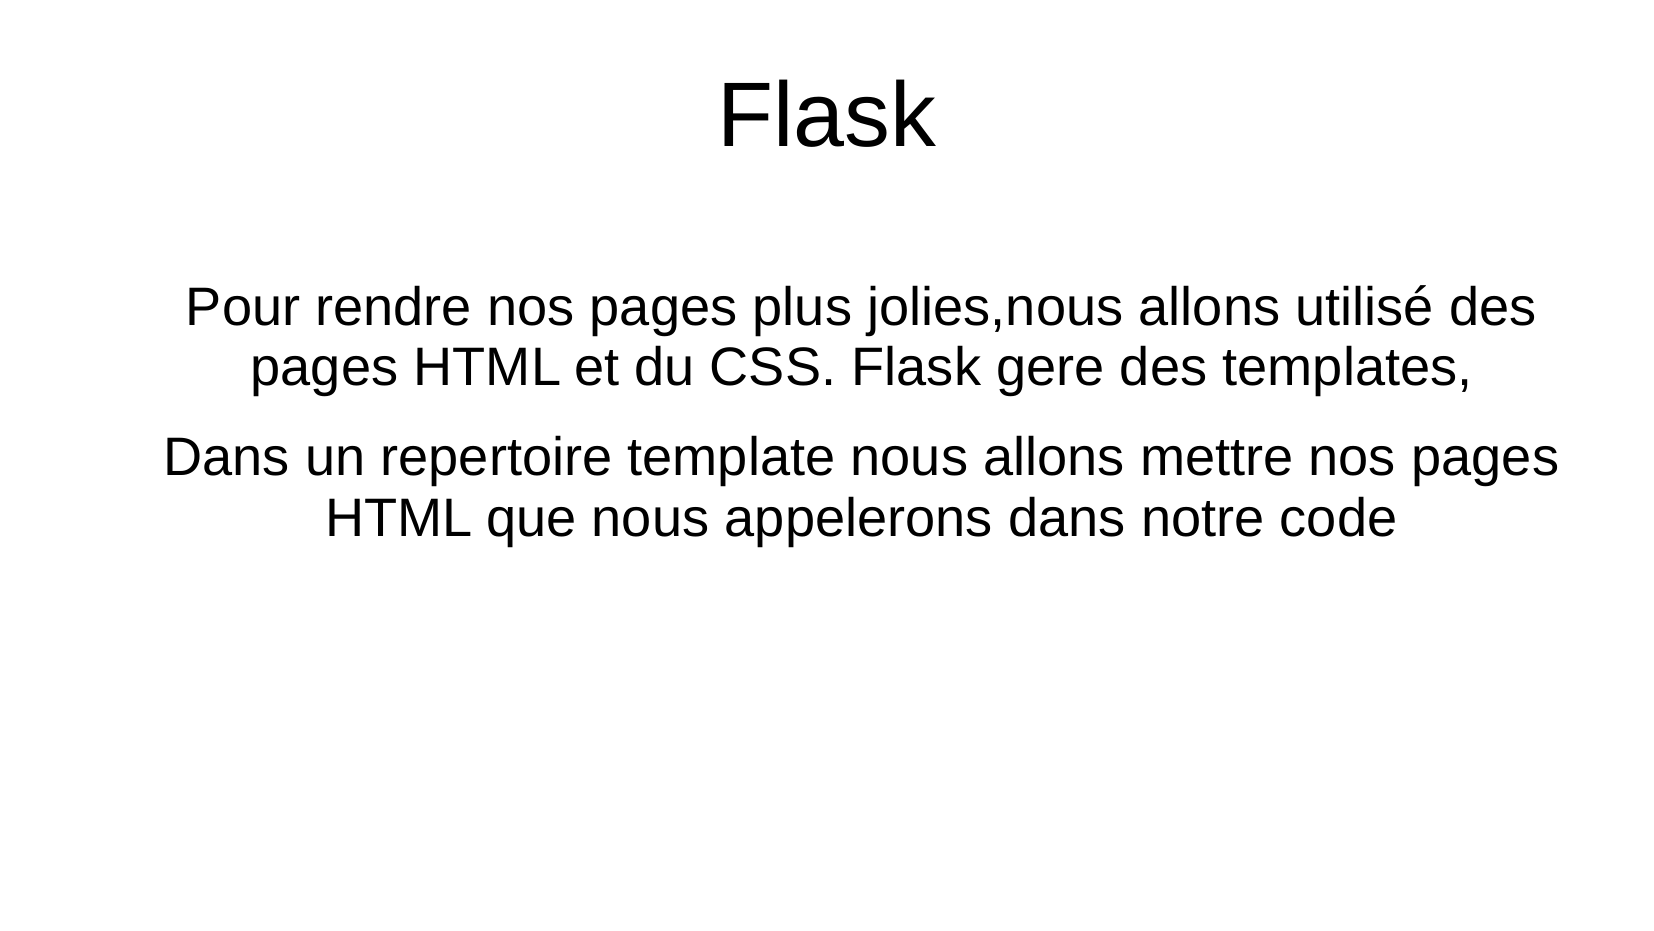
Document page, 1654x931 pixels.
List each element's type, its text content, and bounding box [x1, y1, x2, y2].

title Flask [82, 37, 1571, 193]
list Pour rendre nos pages plus jolies,nous allons utilisé des pages HTML et du CSS. Flask gere des templates, Dans un repertoire template nous allons mettre nos pages HTML que nous appelerons dans notre code [82, 217, 1571, 815]
